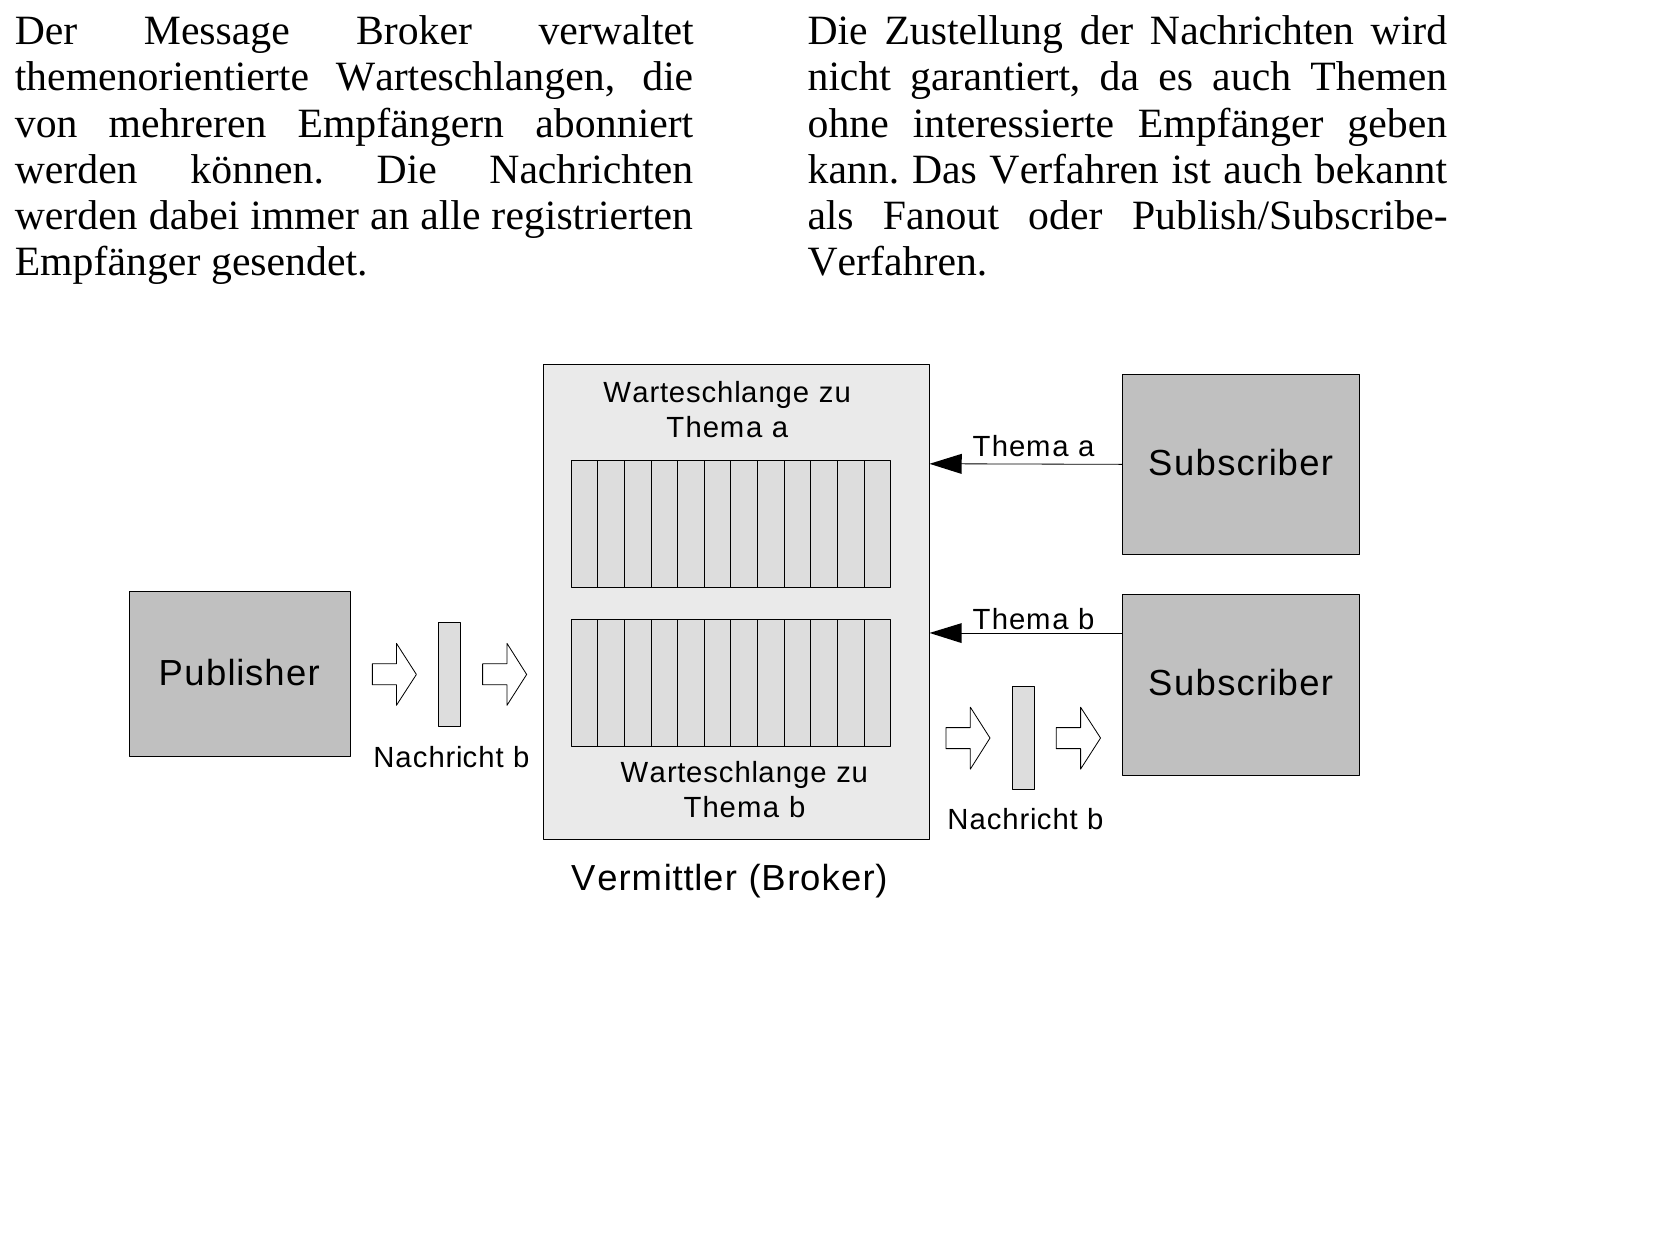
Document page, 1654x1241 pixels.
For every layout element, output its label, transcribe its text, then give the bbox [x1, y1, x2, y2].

text_box [124, 360, 1365, 906]
text_box Der Message Broker verwaltet themenorientierte Warteschlangen, die von mehreren Empfängern abonniert werden können. Die Nachrichten werden dabei immer an alle registrierten Empfänger gesendet. [0, 0, 709, 293]
text_box Die Zustellung der Nachrichten wird nicht garantiert, da es auch Themen ohne interessierte Empfänger geben kann. Das Verfahren ist auch bekannt als Fanout oder Publish/Subscribe-Verfahren. [792, 0, 1490, 293]
